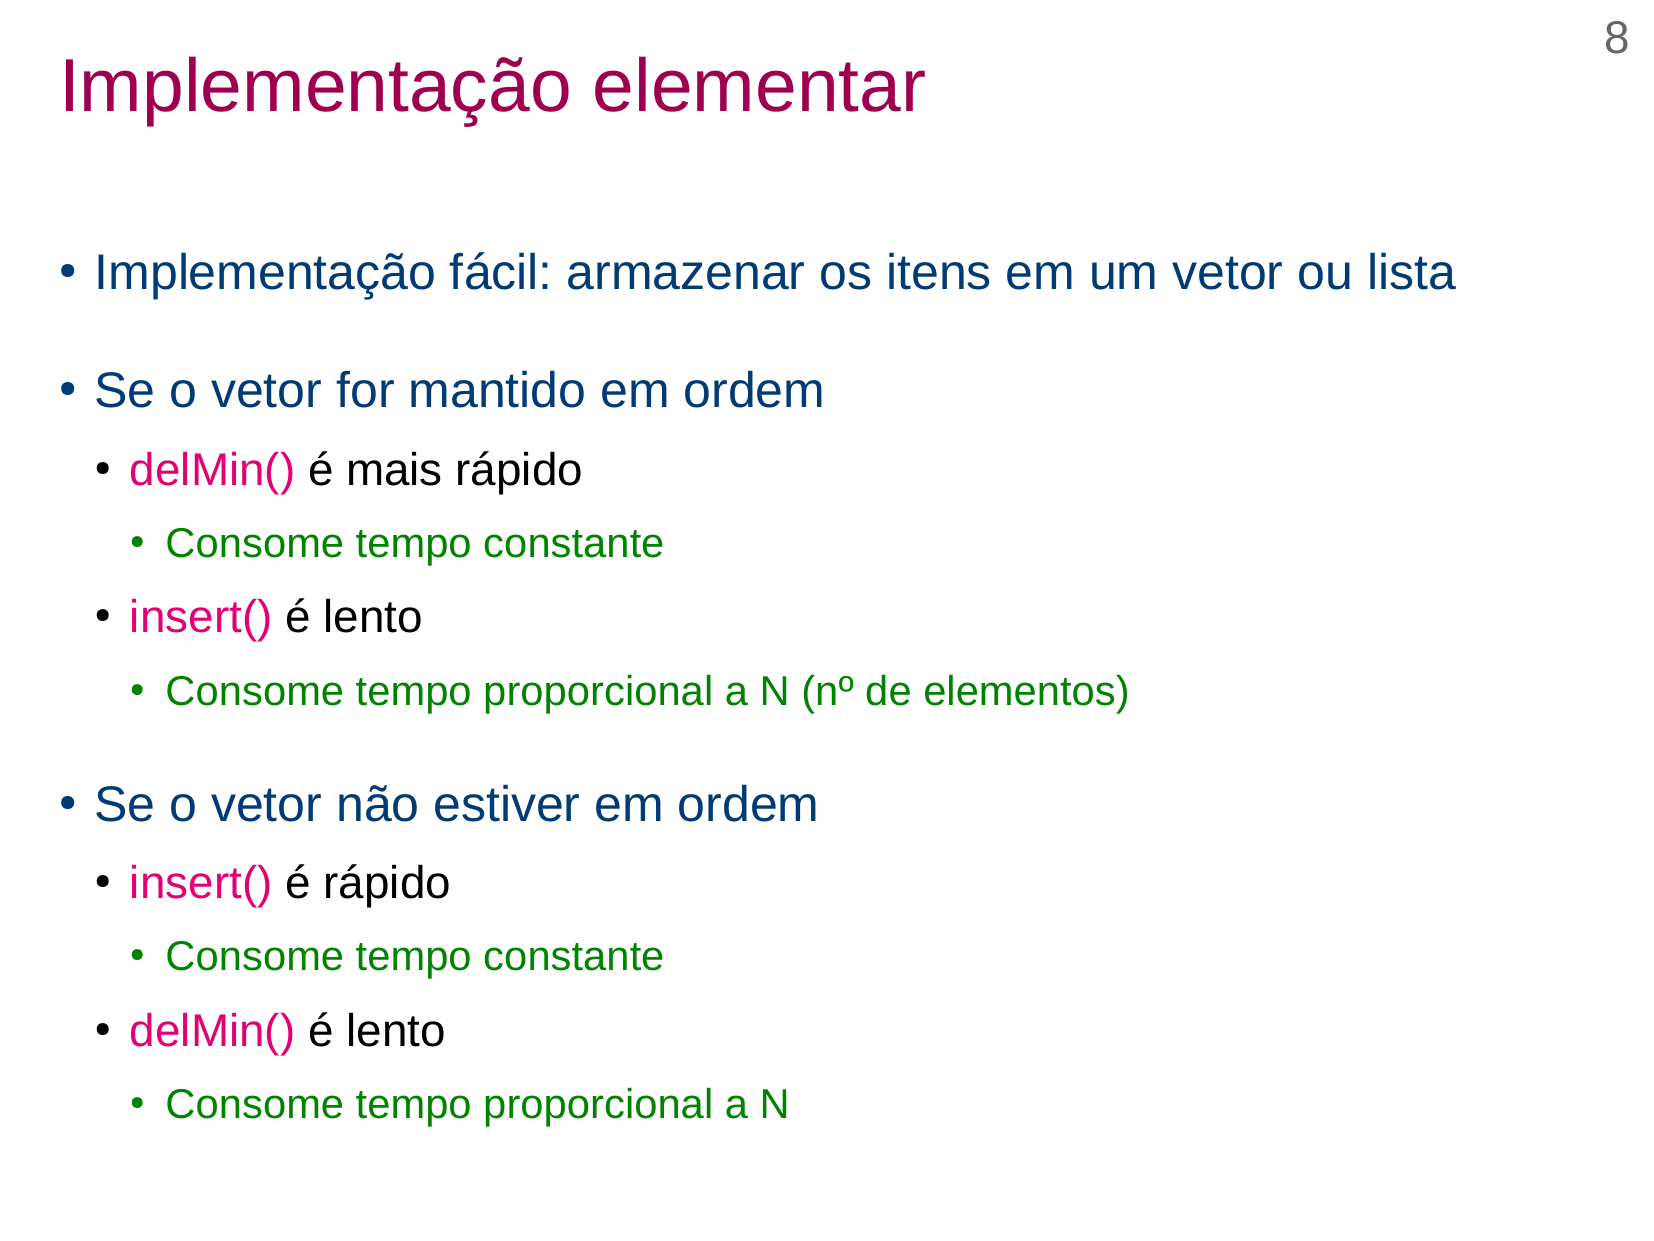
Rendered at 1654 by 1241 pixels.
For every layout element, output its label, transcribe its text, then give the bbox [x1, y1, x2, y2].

list Implementação fácil: armazenar os itens em um vetor ou lista Se o vetor for mantido em ordem delMin() é mais rápido Consome tempo constante insert() é lento Consome tempo proporcional a N (nº de elementos) Se o vetor não estiver em ordem insert() é rápido Consome tempo constante delMin() é lento Consome tempo proporcional a N [59, 236, 1595, 1211]
title Implementação elementar [59, 29, 1595, 148]
